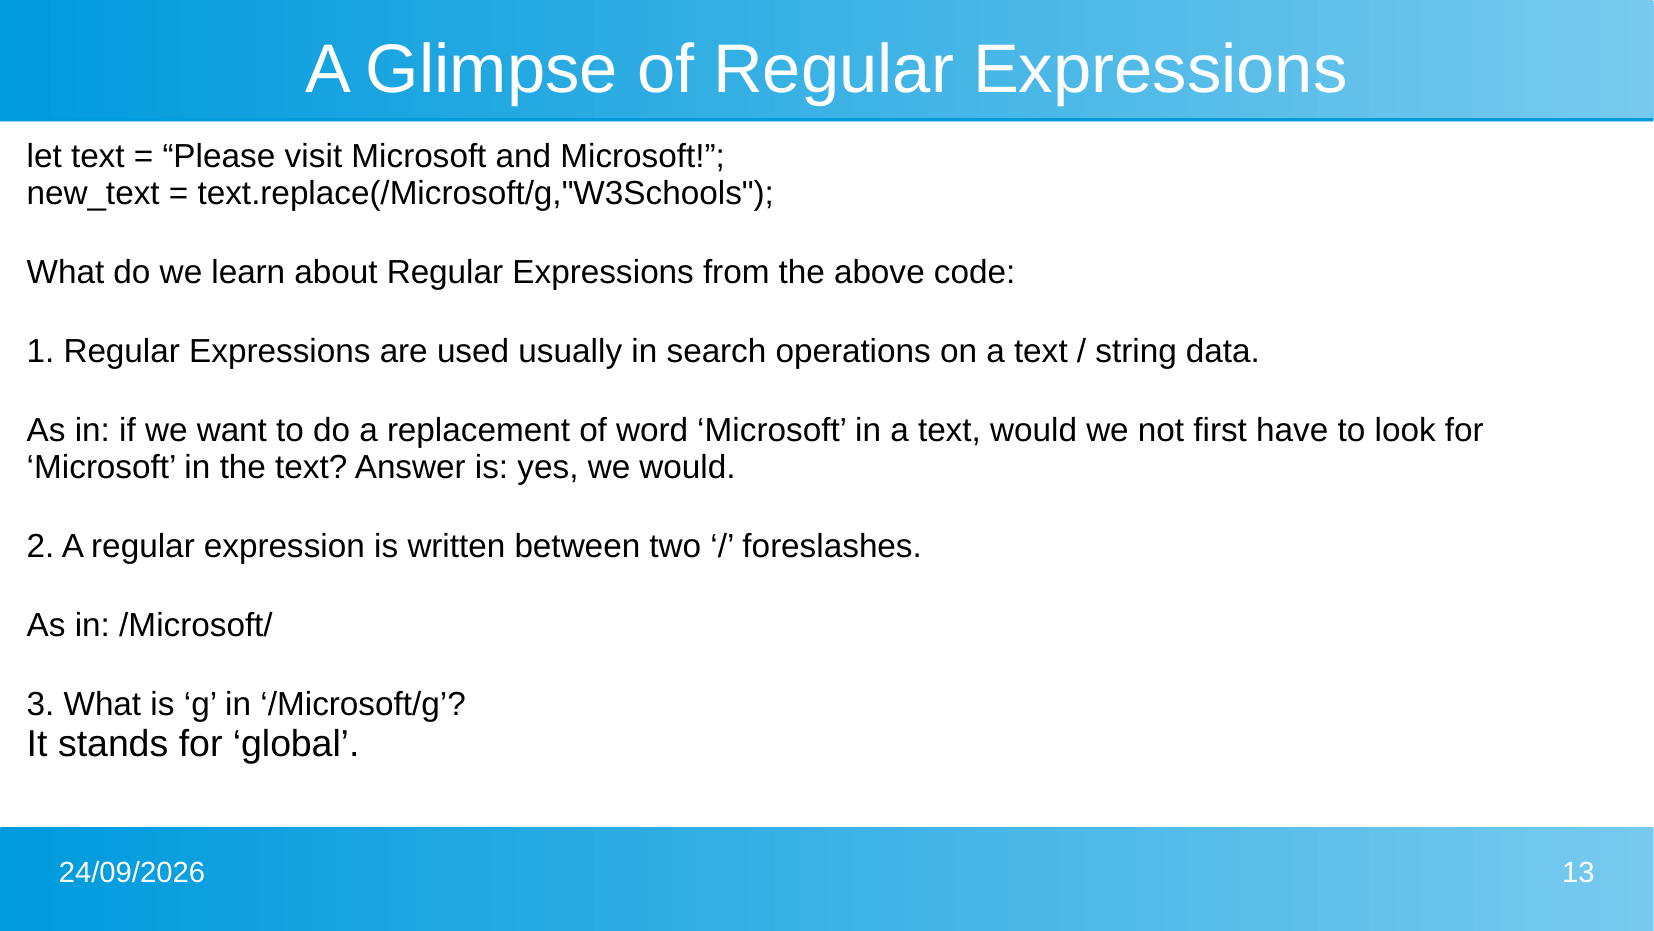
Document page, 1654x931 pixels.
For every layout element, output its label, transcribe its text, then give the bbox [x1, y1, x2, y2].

title A Glimpse of Regular Expressions [59, 29, 1595, 108]
text_box let text = “Please visit Microsoft and Microsoft!”; new_text = text.replace(/Microsoft/g,"W3Schools"); What do we learn about Regular Expressions from the above code: 1. Regular Expressions are used usually in search operations on a text / string data. As in: if we want to do a replacement of word ‘Microsoft’ in a text, would we not first have to look for ‘Microsoft’ in the text? Answer is: yes, we would. 2. A regular expression is written between two ‘/’ foreslashes. As in: /Microsoft/ 3. What is ‘g’ in ‘/Microsoft/g’? It stands for ‘global’. [11, 129, 1518, 772]
